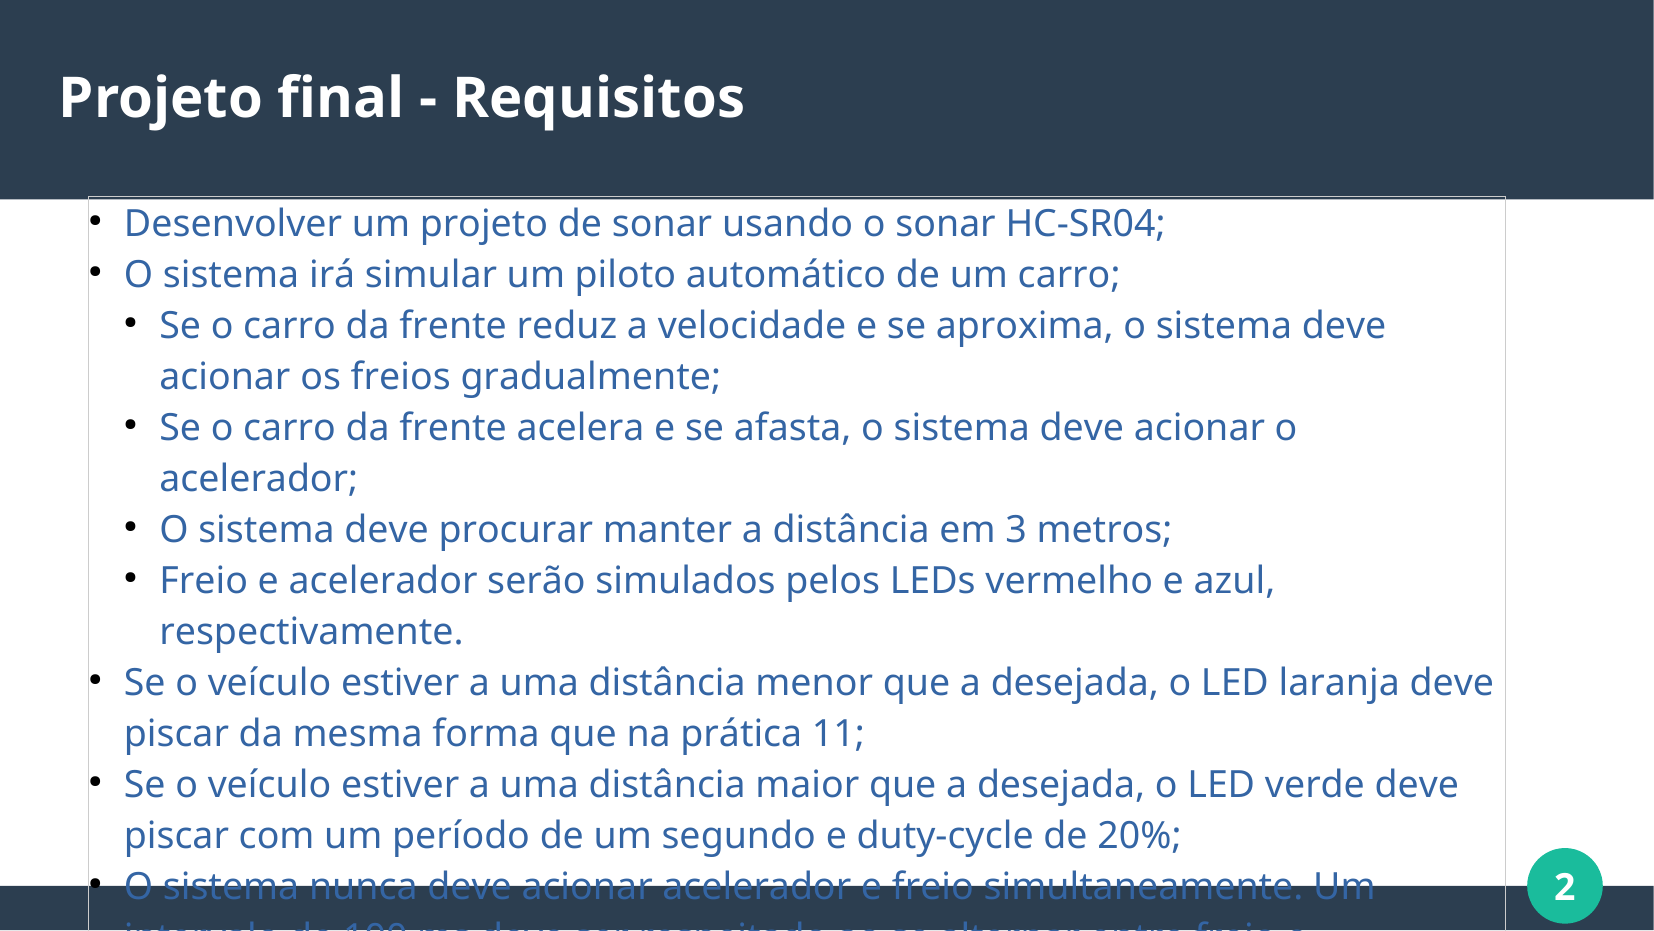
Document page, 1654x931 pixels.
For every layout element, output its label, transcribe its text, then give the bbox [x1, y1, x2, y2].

title Projeto final - Requisitos [59, 37, 1595, 155]
text_box Desenvolver um projeto de sonar usando o sonar HC-SR04; O sistema irá simular um piloto automático de um carro; Se o carro da frente reduz a velocidade e se aproxima, o sistema deve acionar os freios gradualmente; Se o carro da frente acelera e se afasta, o sistema deve acionar o acelerador; O sistema deve procurar manter a distância em 3 metros; Freio e acelerador serão simulados pelos LEDs vermelho e azul, respectivamente. Se o veículo estiver a uma distância menor que a desejada, o LED laranja deve piscar da mesma forma que na prática 11; Se o veículo estiver a uma distância maior que a desejada, o LED verde deve piscar com um período de um segundo e duty-cycle de 20%; O sistema nunca deve acionar acelerador e freio simultaneamente. Um intervalo de 100 ms deve ser respeitado ao se alternar entre freio e acelerador [88, 196, 1506, 893]
